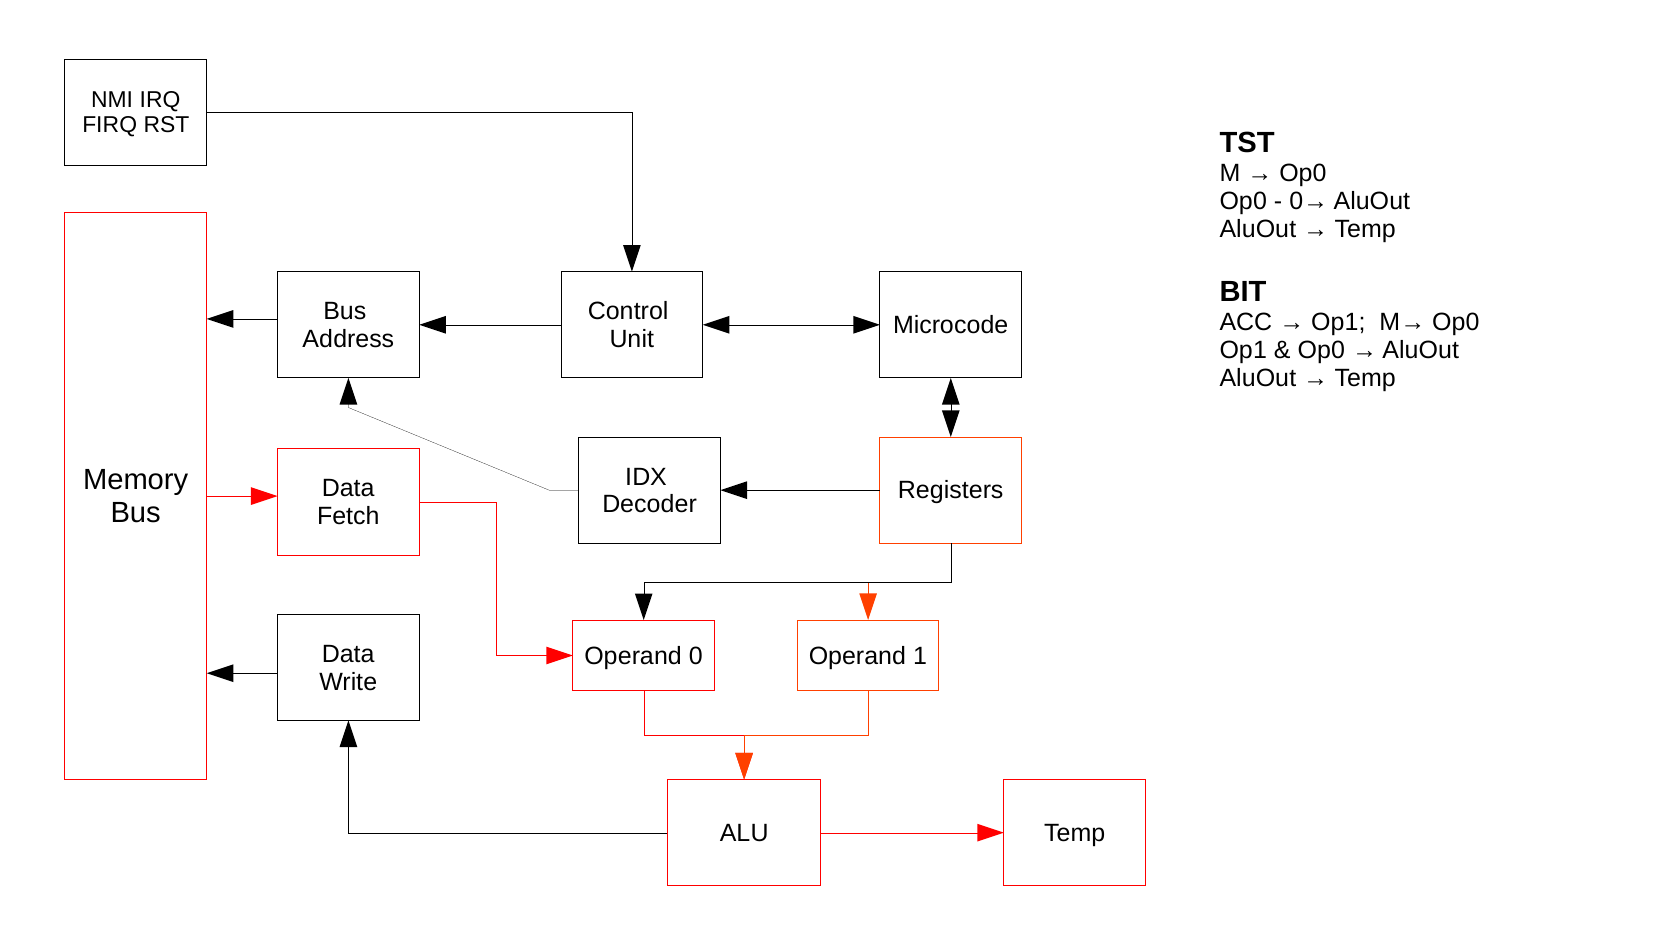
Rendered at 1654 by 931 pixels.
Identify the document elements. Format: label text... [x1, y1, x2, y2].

text_box Data Write [277, 614, 420, 721]
text_box IDX Decoder [578, 437, 721, 544]
text_box Registers [879, 437, 1022, 544]
text_box Temp [1003, 779, 1146, 886]
text_box Control Unit [561, 271, 703, 378]
text_box Microcode [879, 271, 1022, 378]
text_box Operand 1 [797, 620, 939, 691]
text_box Data Fetch [277, 448, 420, 556]
text_box ALU [667, 779, 821, 886]
text_box Bus Address [277, 271, 420, 378]
text_box Memory Bus [64, 212, 207, 780]
text_box TST M → Op0 Op0 - 0→ AluOut AluOut → Temp BIT ACC → Op1; M→ Op0 Op1 & Op0 → AluOut AluOut → Temp [1204, 118, 1607, 433]
text_box Operand 0 [572, 620, 715, 691]
text_box NMI IRQ FIRQ RST [64, 59, 207, 166]
